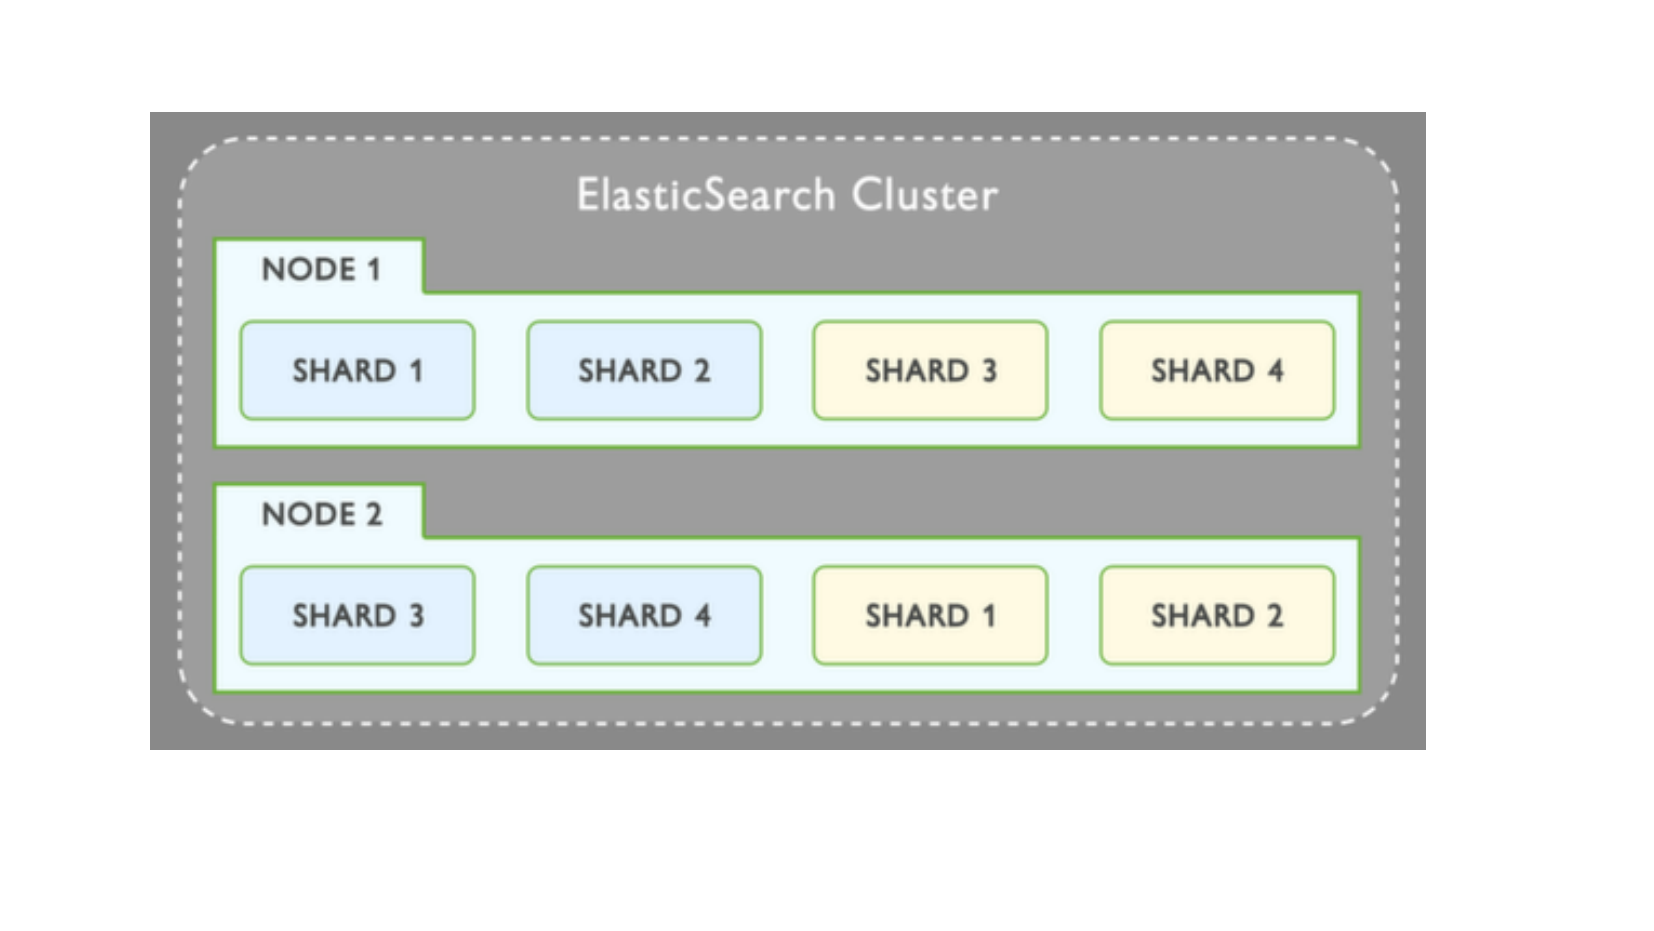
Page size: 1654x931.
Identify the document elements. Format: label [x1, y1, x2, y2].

picture [150, 112, 1426, 751]
